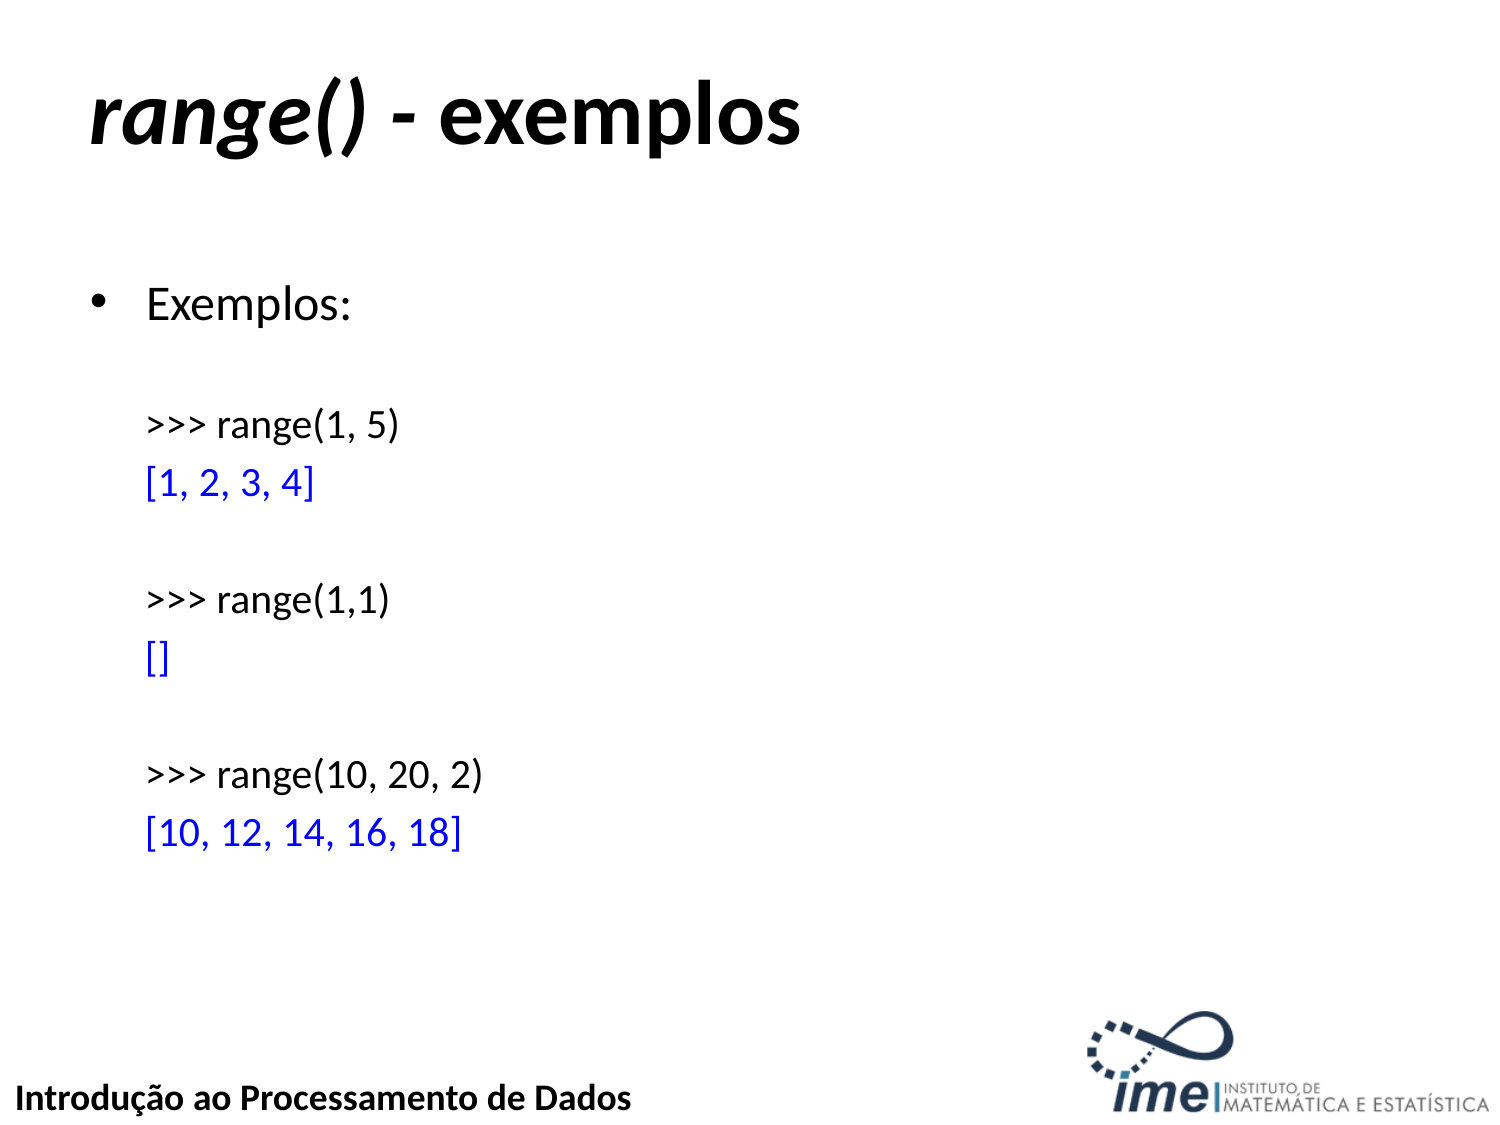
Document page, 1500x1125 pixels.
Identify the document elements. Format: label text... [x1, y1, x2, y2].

title range() - exemplos [75, 45, 1425, 233]
list Exemplos: >>> range(1, 5) [1, 2, 3, 4] >>> range(1,1) [] >>> range(10, 20, 2) [10, 12, 14, 16, 18] [75, 262, 1425, 1005]
picture [1086, 1011, 1495, 1115]
